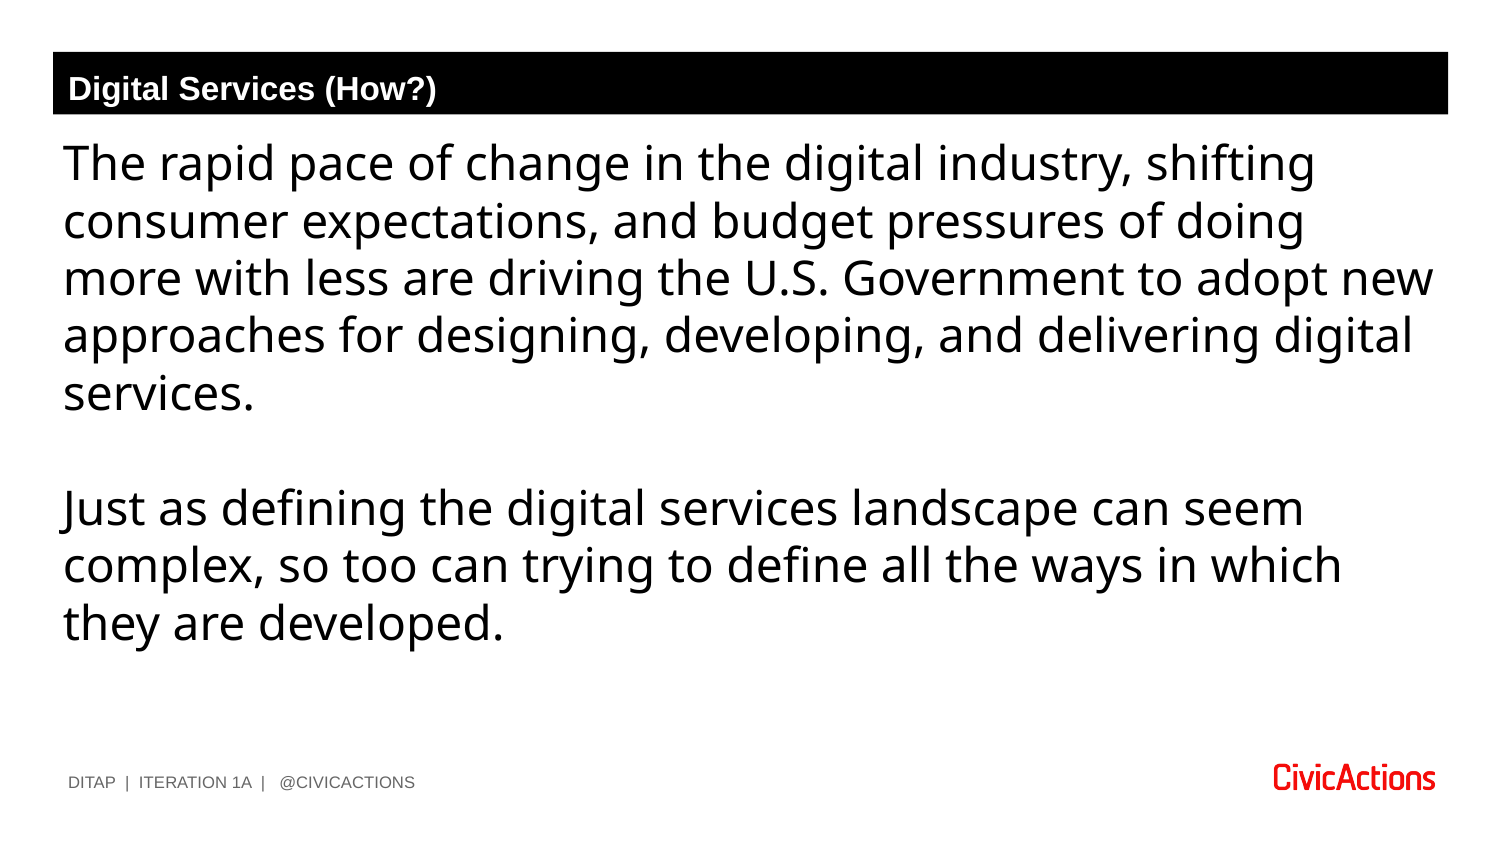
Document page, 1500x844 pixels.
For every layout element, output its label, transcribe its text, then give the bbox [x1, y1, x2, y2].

title Digital Services (How?) [53, 51, 1449, 115]
list The rapid pace of change in the digital industry, shifting consumer expectations, and budget pressures of doing more with less are driving the U.S. Government to adopt new approaches for designing, developing, and delivering digital services. Just as defining the digital services landscape can seem complex, so too can trying to define all the ways in which they are developed. [53, 123, 1449, 717]
picture [1271, 758, 1438, 795]
